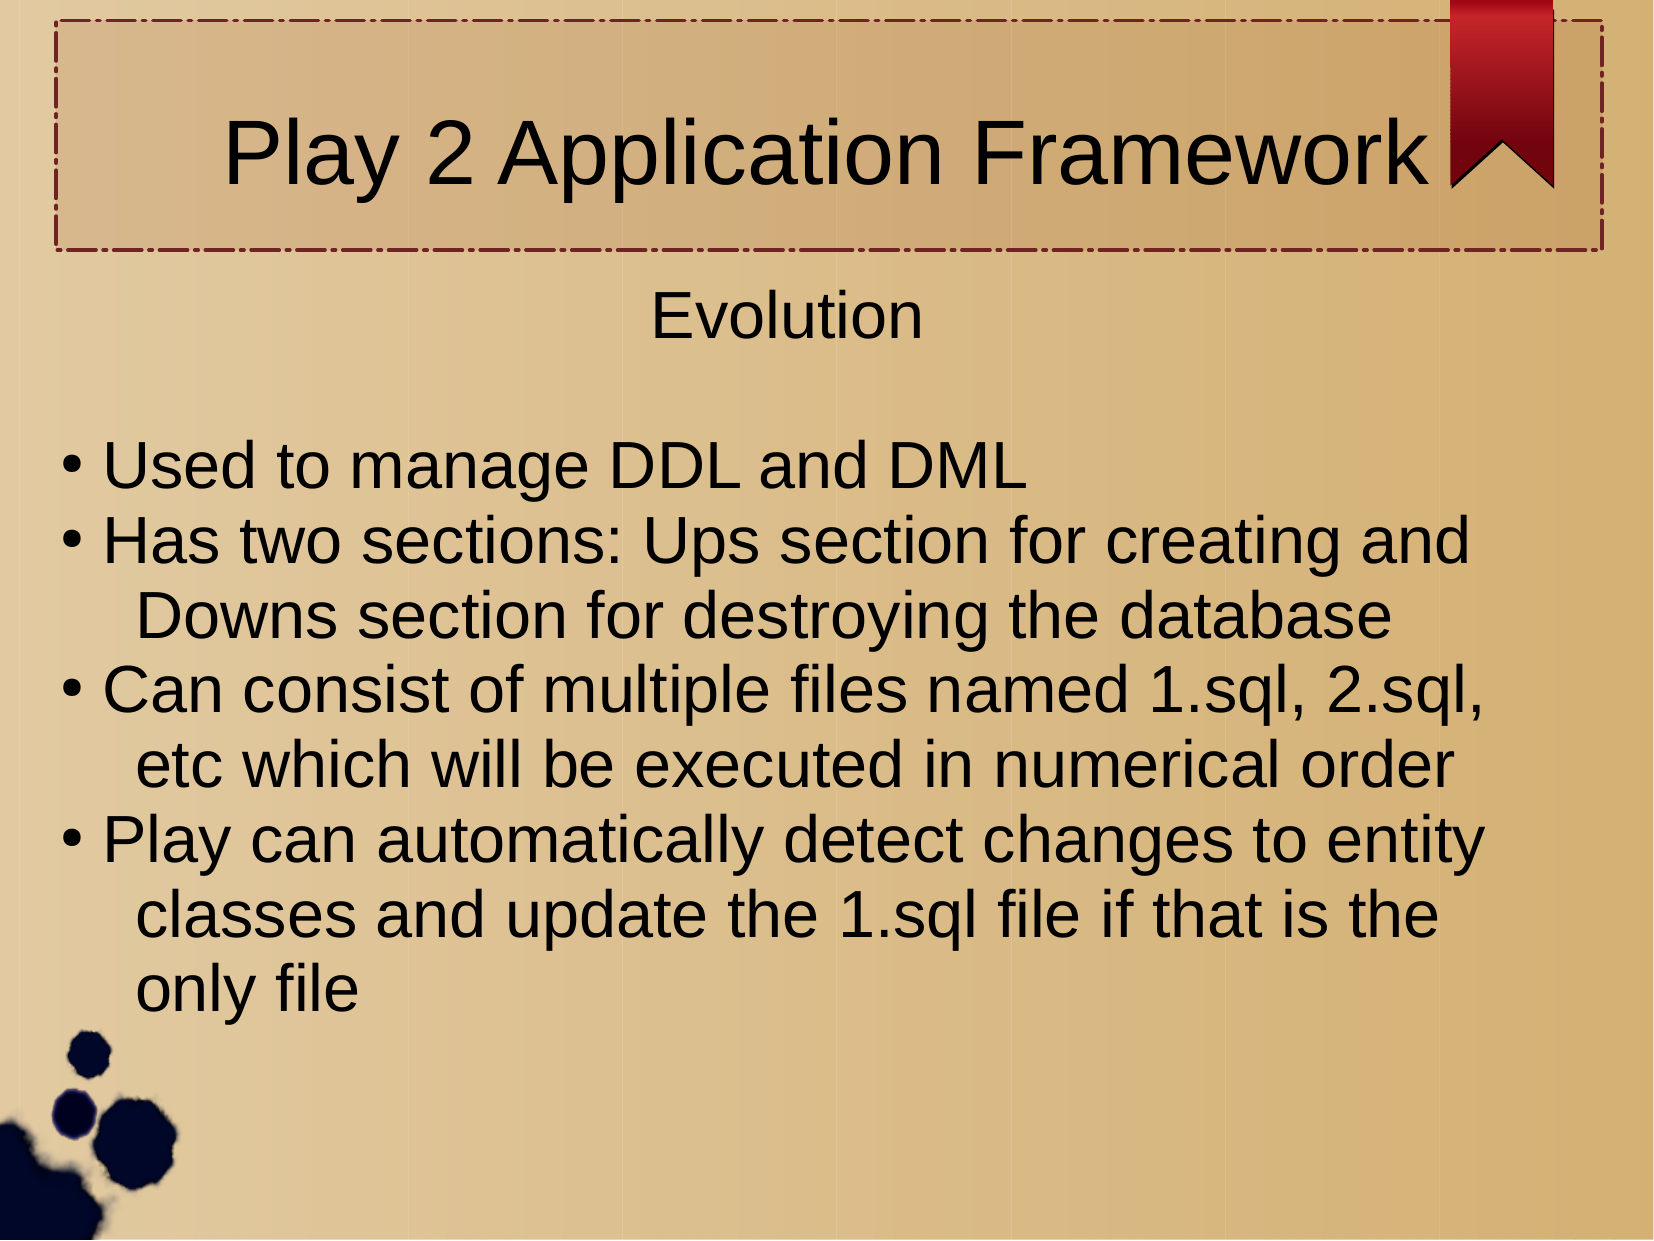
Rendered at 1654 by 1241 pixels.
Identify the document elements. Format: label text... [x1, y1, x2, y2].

title Play 2 Application Framework [82, 49, 1571, 257]
subtitle Evolution Used to manage DDL and DML Has two sections: Ups section for creating and Downs section for destroying the database Can consist of multiple files named 1.sql, 2.sql, etc which will be executed in numerical order Play can automatically detect changes to entity classes and update the 1.sql file if that is the only file [60, 279, 1516, 1100]
